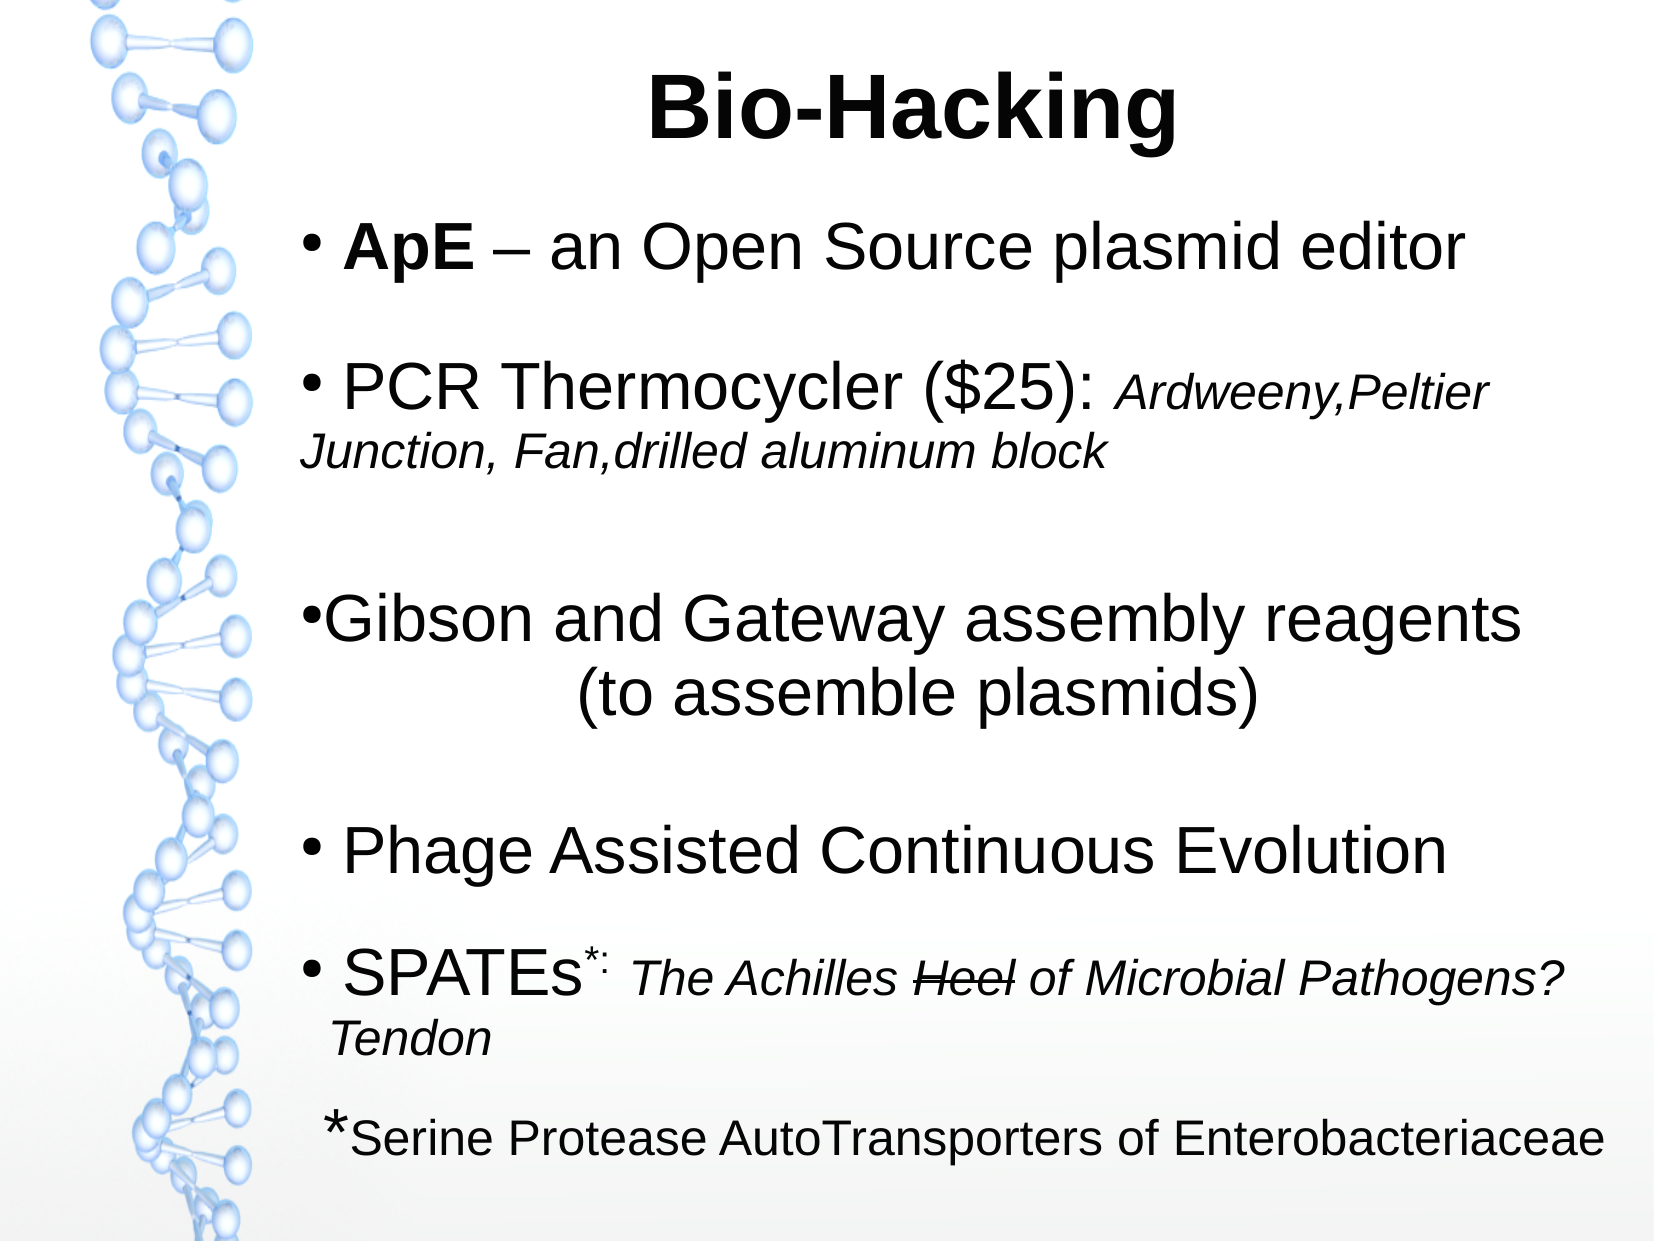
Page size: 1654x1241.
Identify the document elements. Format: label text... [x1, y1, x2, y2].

title Bio-Hacking [330, 60, 1499, 151]
subtitle ApE – an Open Source plasmid editor PCR Thermocycler ($25): Ardweeny,Peltier Junction, Fan,drilled aluminum block Gibson and Gateway assembly reagents (to assemble plasmids) Phage Assisted Continuous Evolution SPATEs*: The Achilles Heel of Microbial Pathogens? Tendon *Serine Protease AutoTransporters of Enterobacteriaceae [300, 209, 1621, 1176]
picture [0, 0, 1654, 1241]
